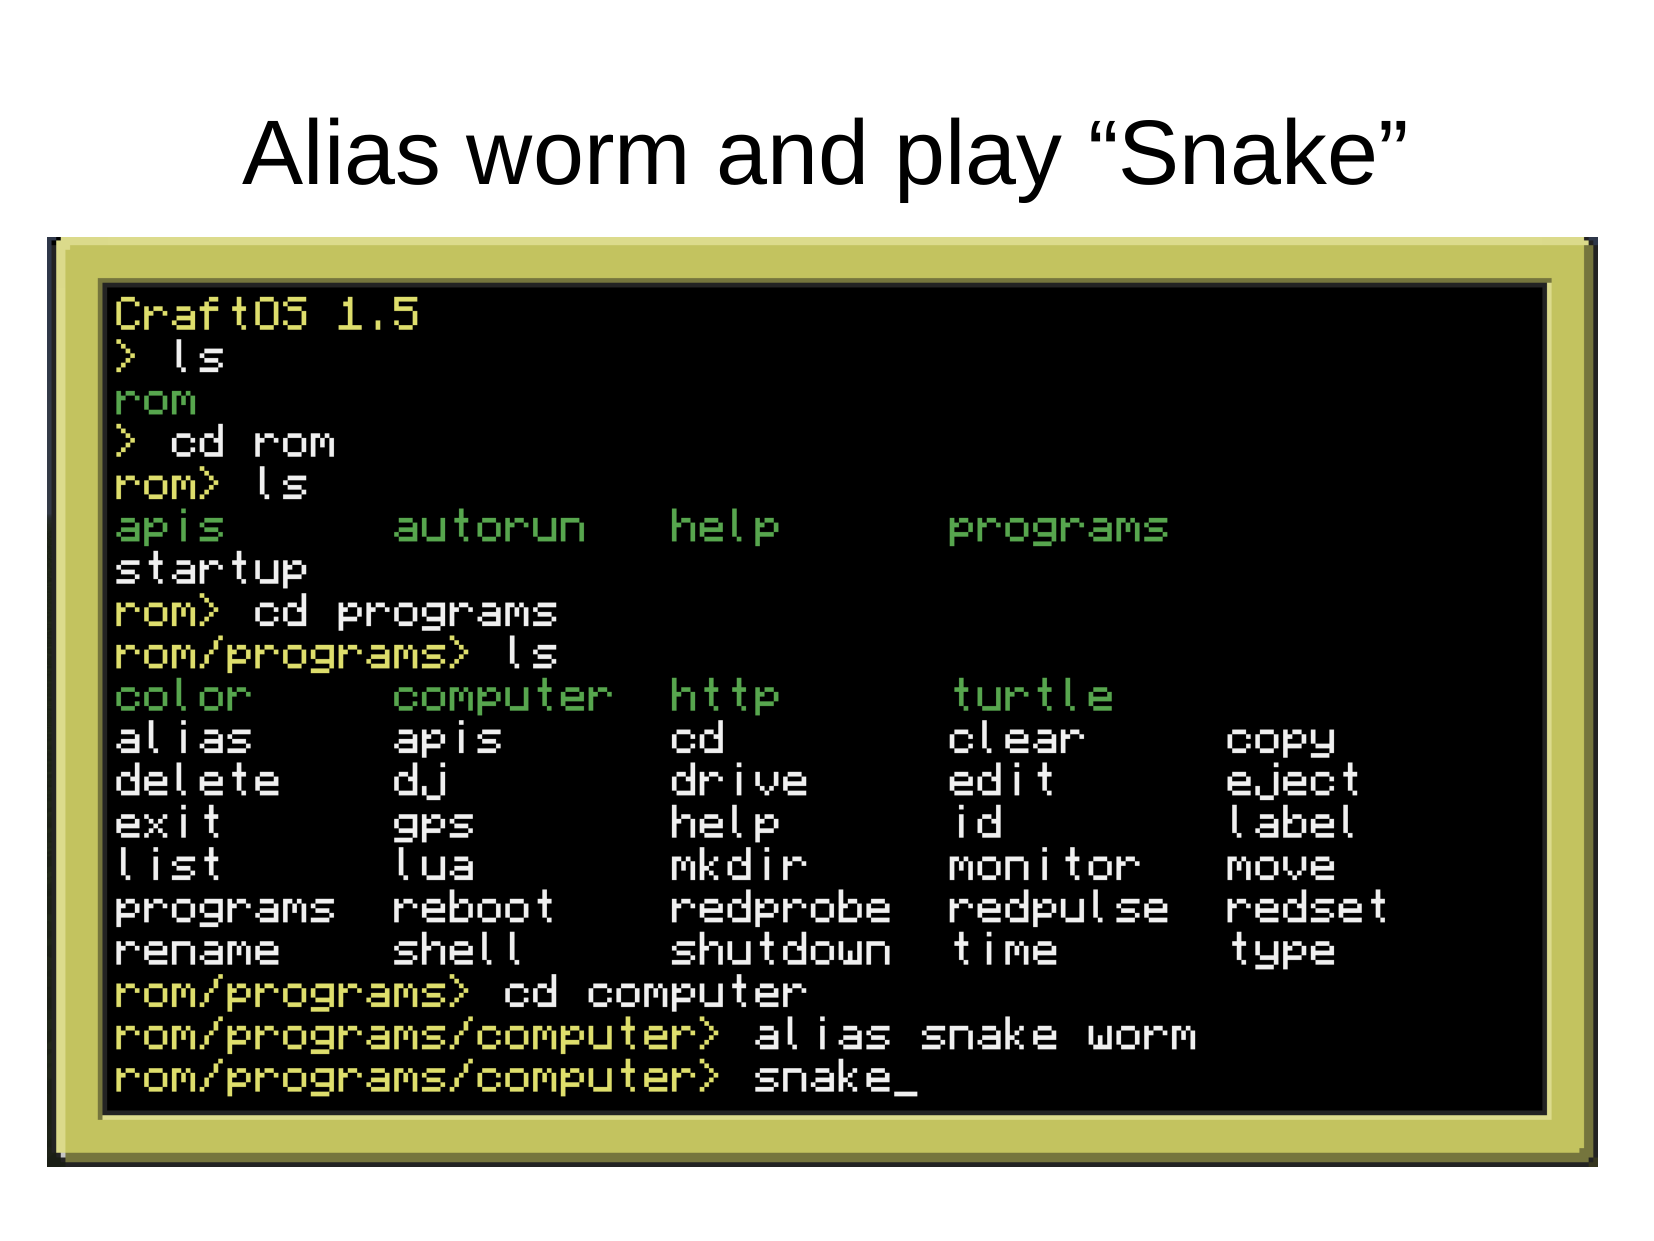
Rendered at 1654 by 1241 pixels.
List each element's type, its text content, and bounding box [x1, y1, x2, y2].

title Alias worm and play “Snake” [82, 49, 1571, 237]
picture [47, 237, 1598, 1167]
